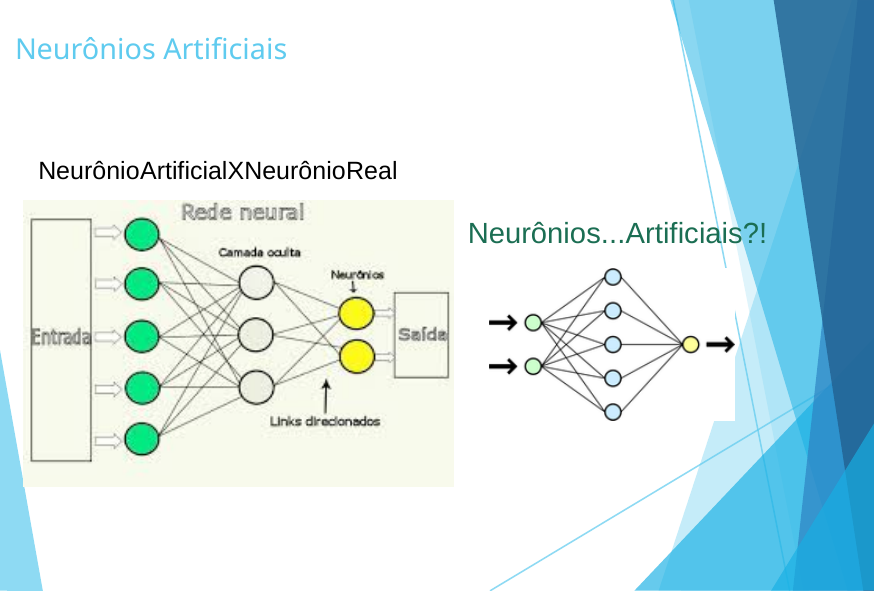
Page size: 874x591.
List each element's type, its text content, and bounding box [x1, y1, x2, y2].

text_box Neurônios...Artificiais?! [453, 210, 771, 259]
title Neurônios Artificiais [0, 23, 787, 74]
picture [489, 268, 735, 421]
picture [23, 200, 454, 487]
text_box Neurônio Artificial X Neurônio Real [23, 149, 425, 194]
